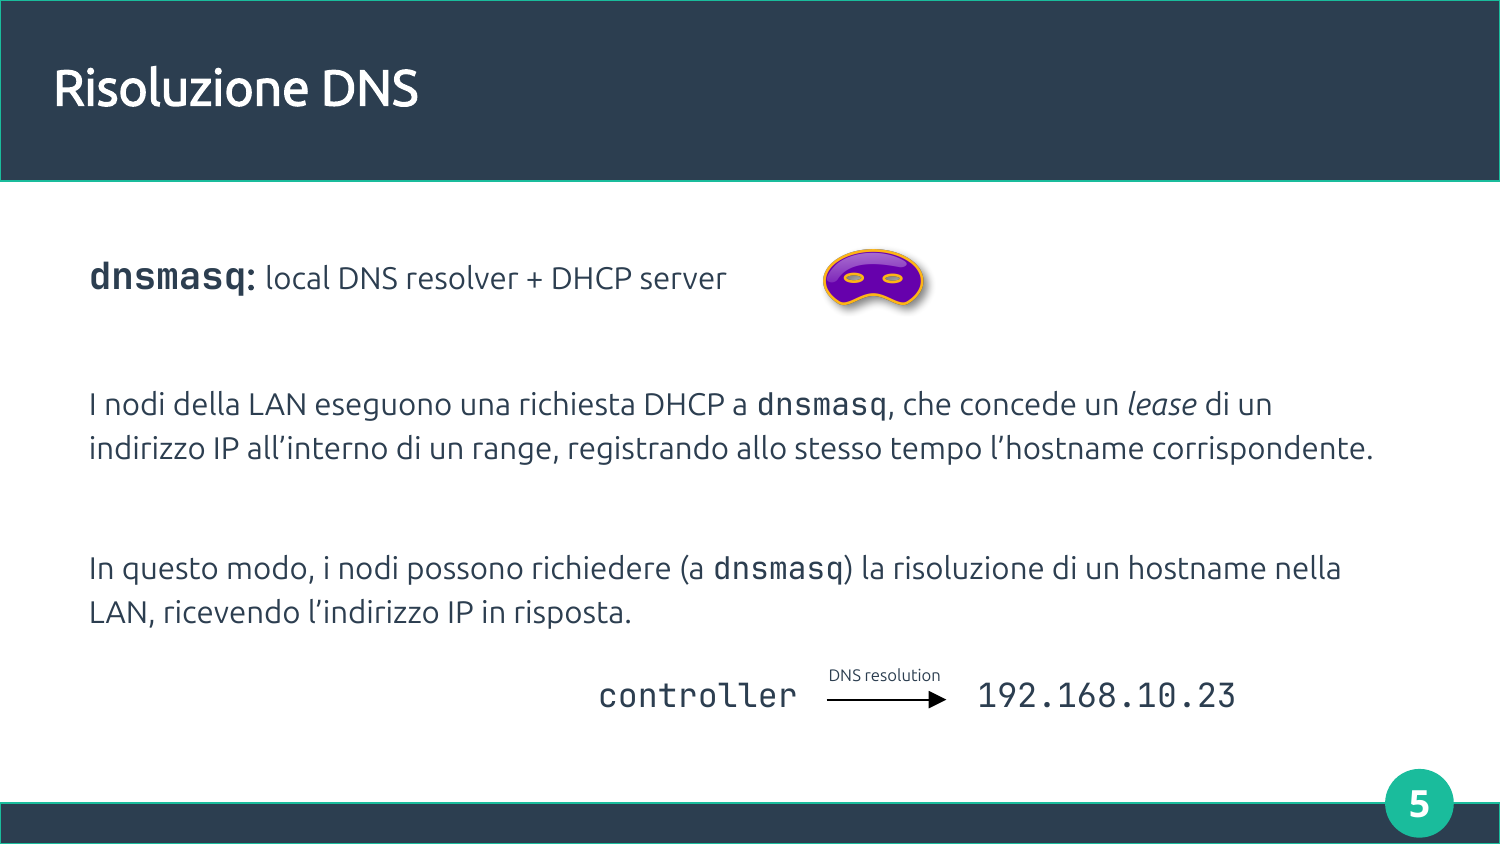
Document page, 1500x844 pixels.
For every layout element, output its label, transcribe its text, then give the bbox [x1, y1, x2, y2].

list dnsmasq: local DNS resolver + DHCP server I nodi della LAN eseguono una richiesta DHCP a dnsmasq, che concede un lease di un indirizzo IP all’interno di un range, registrando allo stesso tempo l’hostname corrispondente. In questo modo, i nodi possono richiedere (a dnsmasq) la risoluzione di un hostname nella LAN, ricevendo l’indirizzo IP in risposta. [88, 242, 1389, 693]
picture [798, 235, 949, 319]
text_box 192.168.10.23 [962, 663, 1285, 728]
title Risoluzione DNS [53, 33, 1447, 141]
text_box controller [583, 663, 838, 728]
text_box DNS resolution [813, 649, 963, 702]
